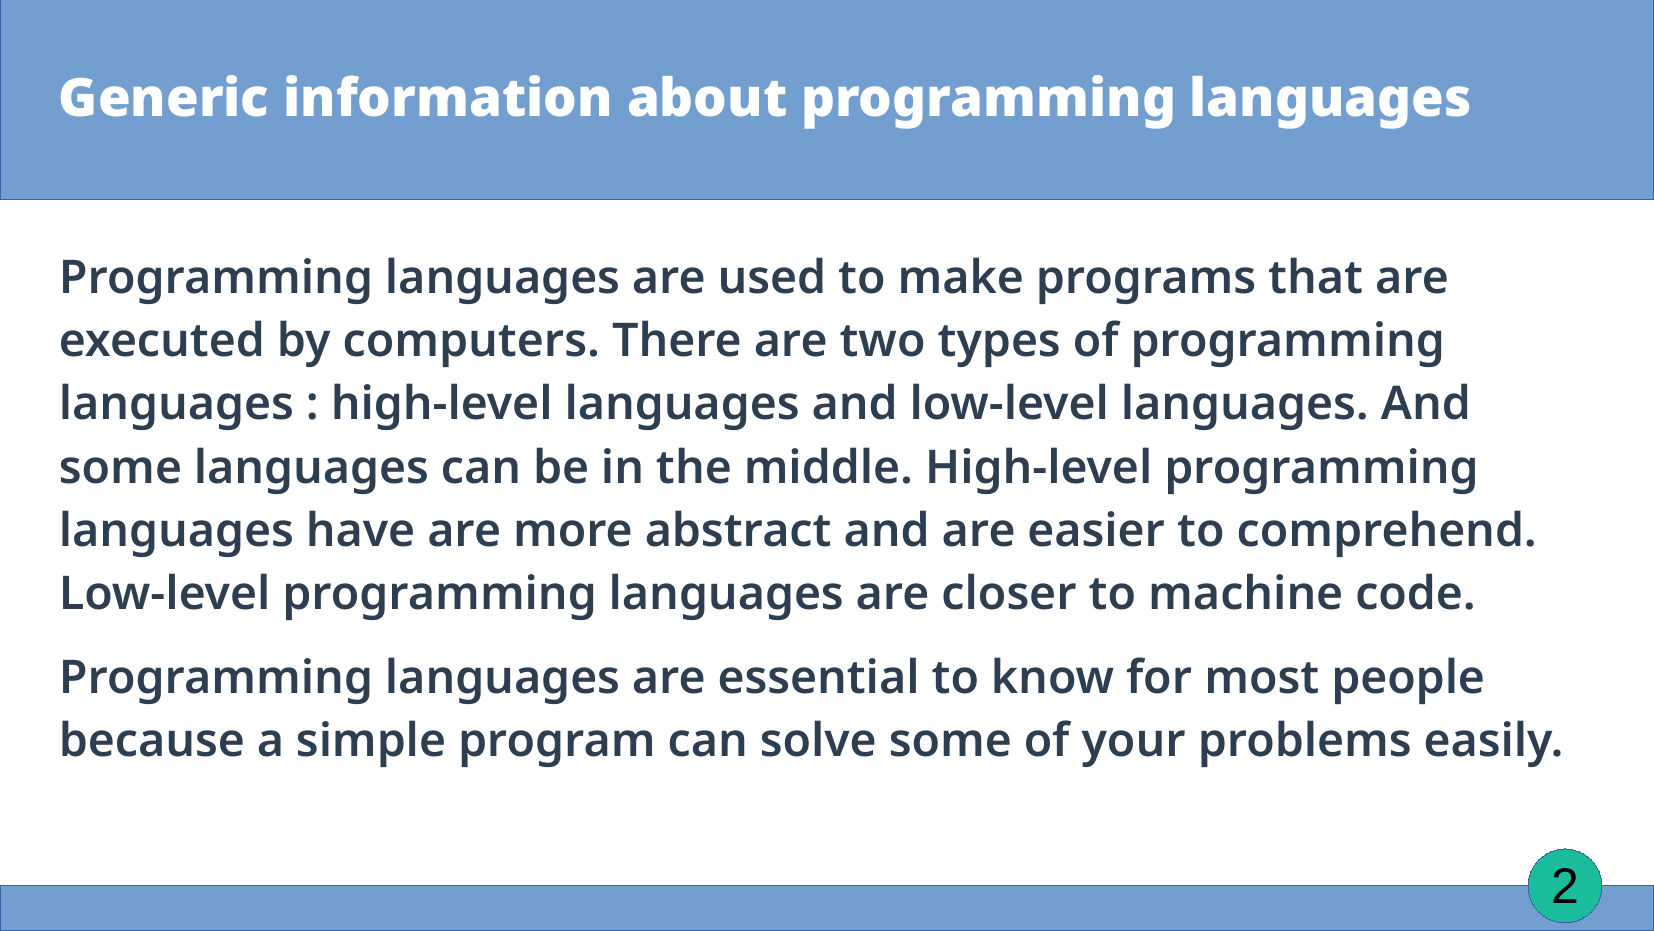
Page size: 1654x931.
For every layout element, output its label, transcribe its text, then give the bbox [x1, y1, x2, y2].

title Generic information about programming languages [59, 37, 1595, 155]
list Programming languages are used to make programs that are executed by computers. There are two types of programming languages : high-level languages and low-level languages. And some languages can be in the middle. High-level programming languages have are more abstract and are easier to comprehend. Low-level programming languages are closer to machine code. Programming languages are essential to know for most people because a simple program can solve some of your problems easily. [59, 243, 1595, 864]
